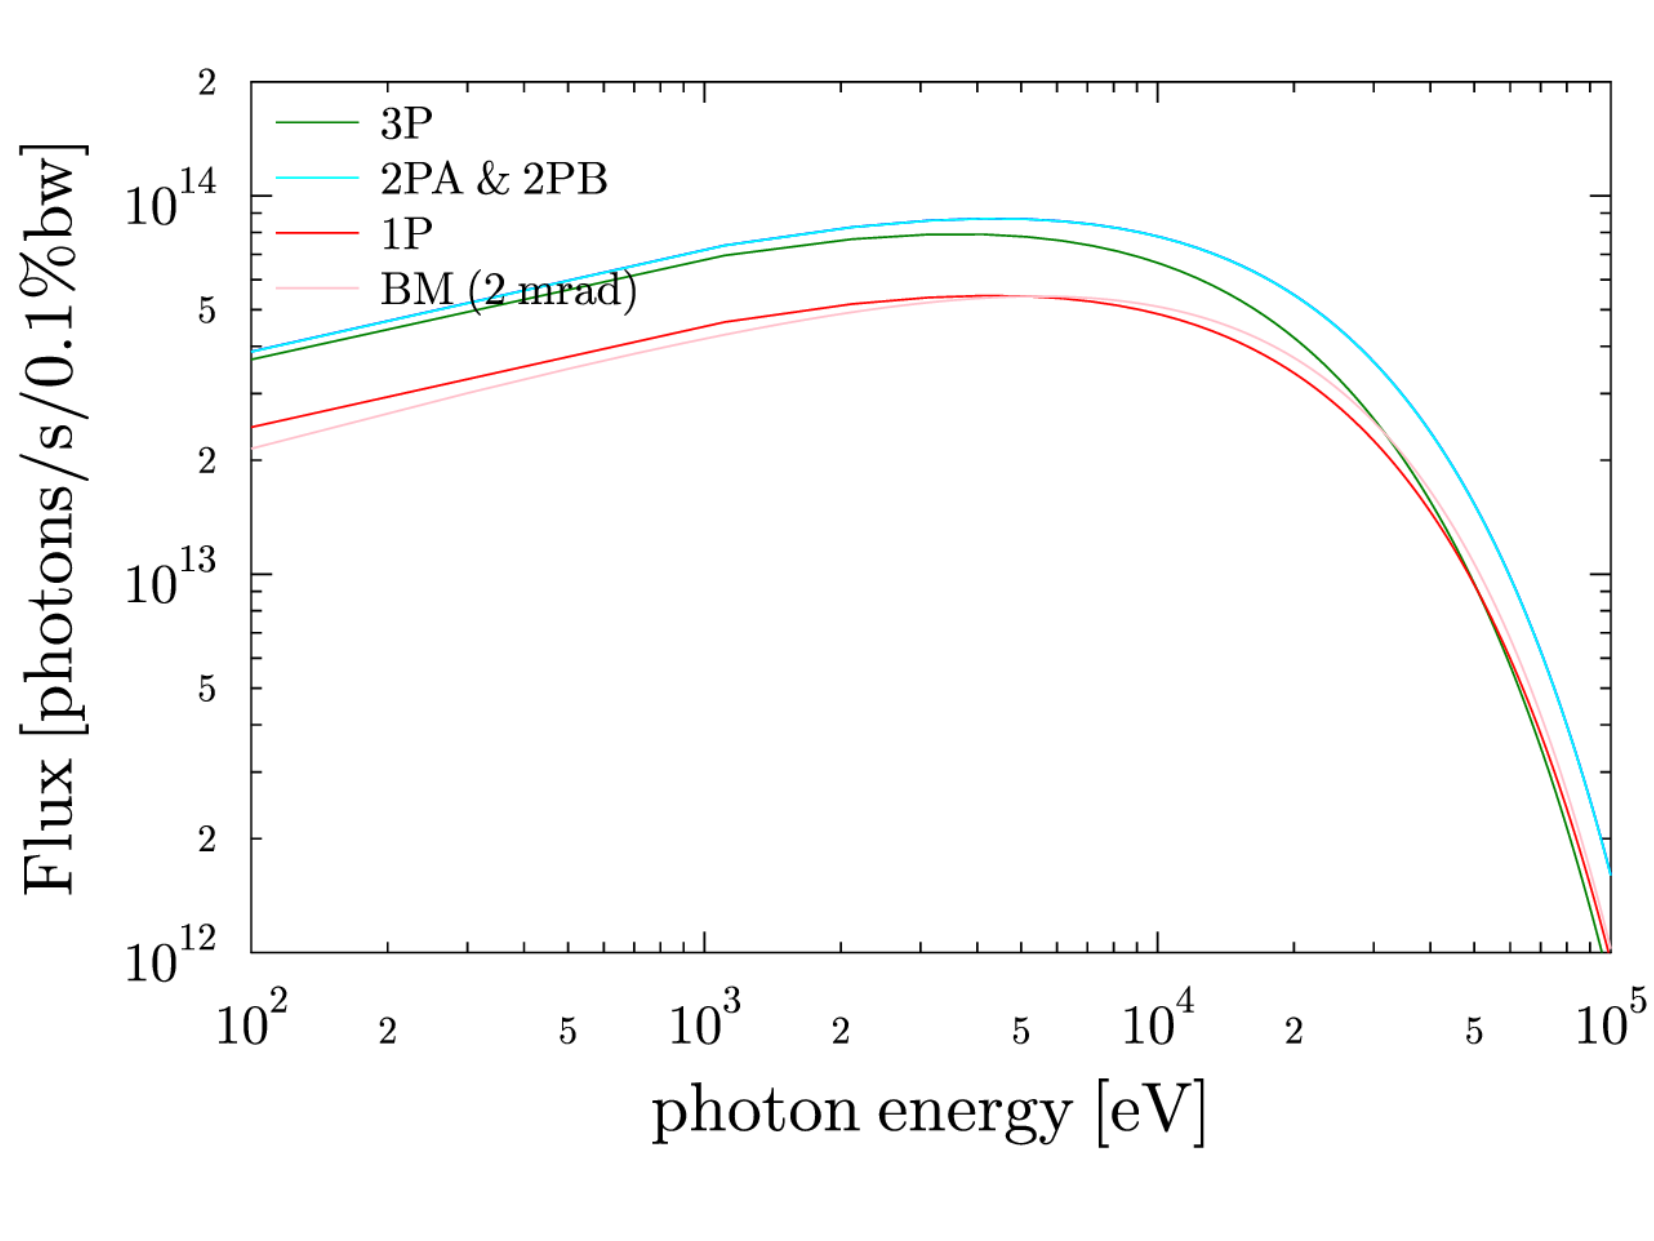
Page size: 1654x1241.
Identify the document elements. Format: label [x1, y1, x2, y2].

picture [5, 59, 1654, 1156]
